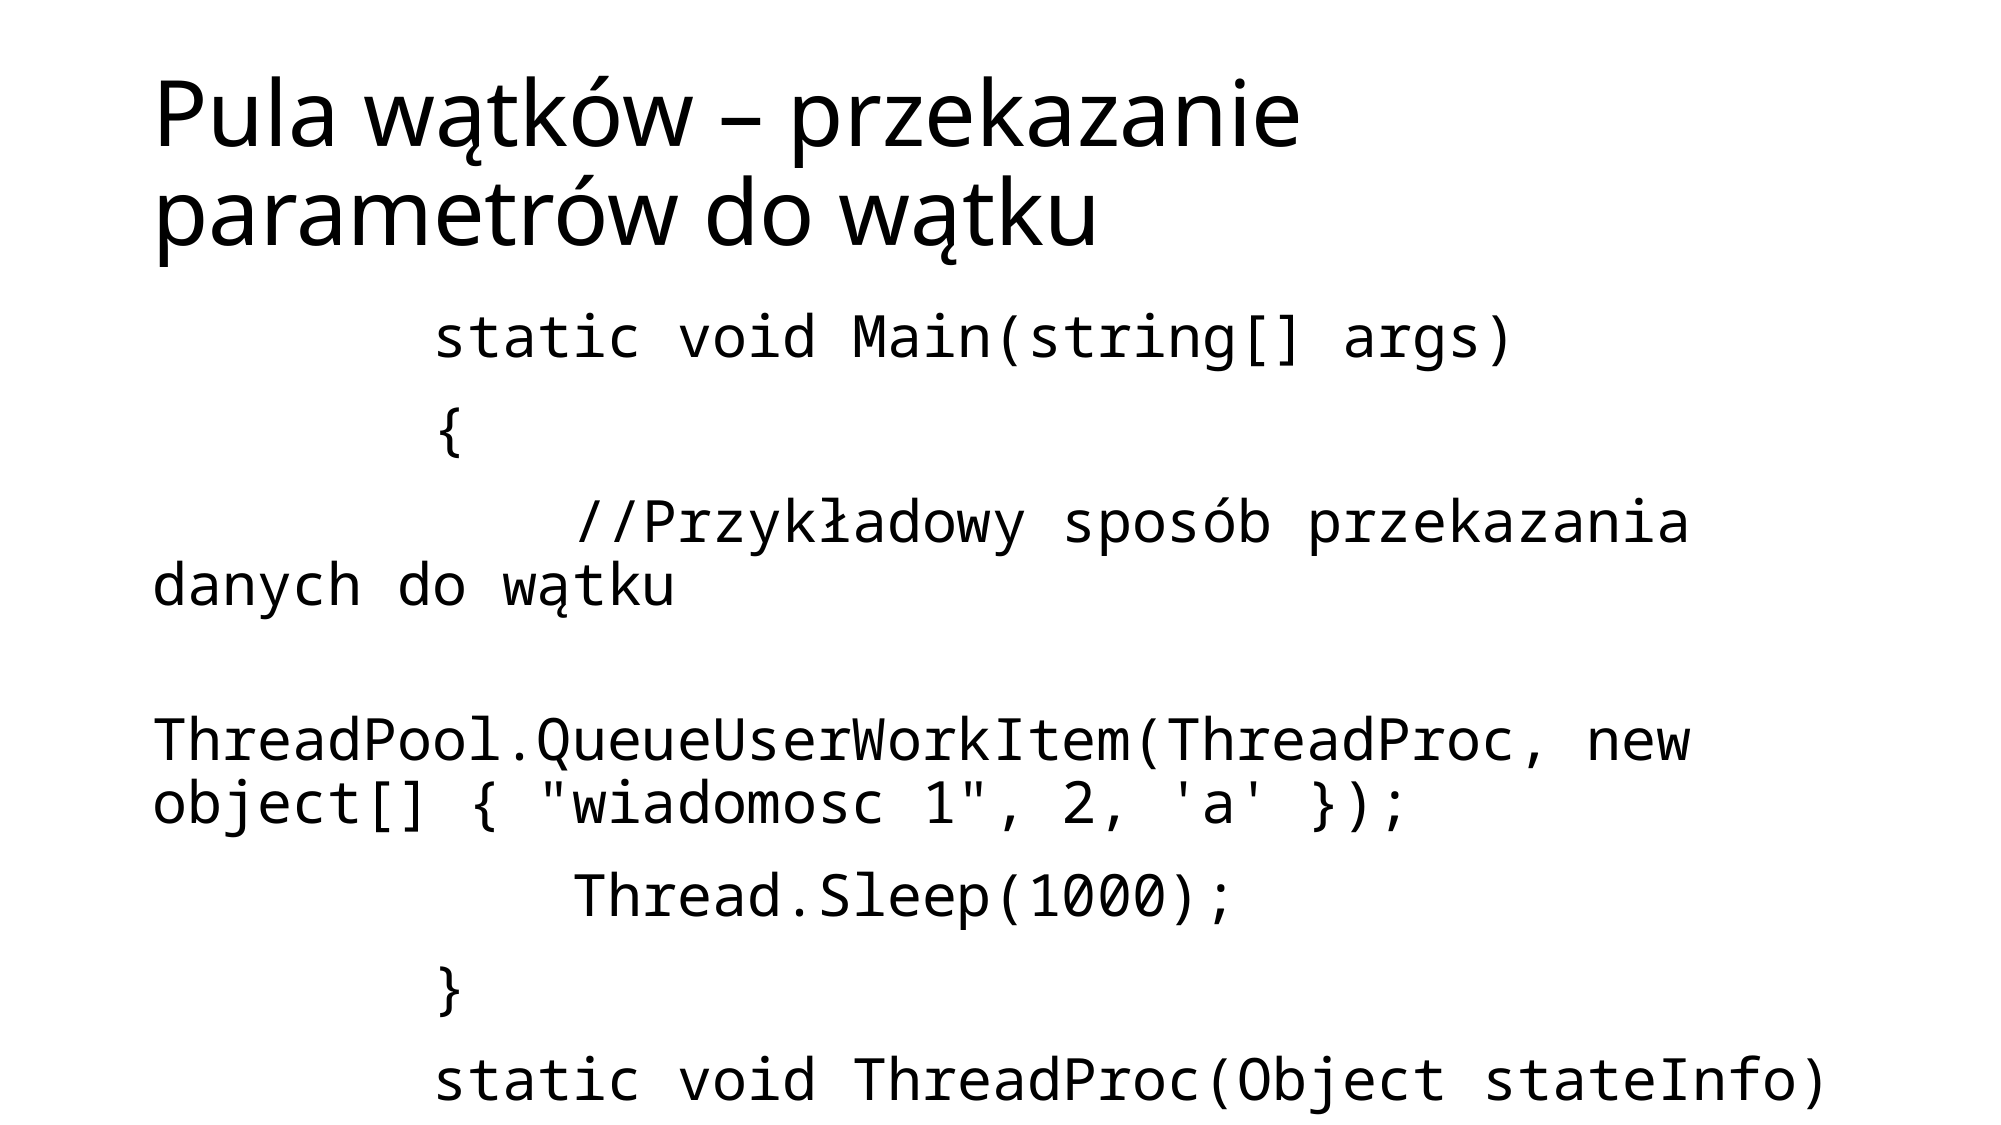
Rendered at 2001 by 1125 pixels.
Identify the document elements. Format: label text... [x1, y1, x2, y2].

list static void Main(string[] args) { //Przykładowy sposób przekazania danych do wątku ThreadPool.QueueUserWorkItem(ThreadProc, new object[] { "wiadomosc 1", 2, 'a' }); Thread.Sleep(1000); } static void ThreadProc(Object stateInfo) { //Pobierając dane nie zawsze musimy jawnie deklarować ich typ var message = ((object[])stateInfo)[0]; var integer = ((object[])stateInfo)[1]; var character = ((object[])stateInfo)[2]; //ale musimy być świadomi, że zmienne mają typ przypisany Console.WriteLine(character.GetType()); //mimo wszystko dane są przekazane do wątku poprawnie Console.WriteLine(message); } [137, 299, 1863, 1014]
title Pula wątków – przekazanie parametrów do wątku [137, 59, 1863, 278]
